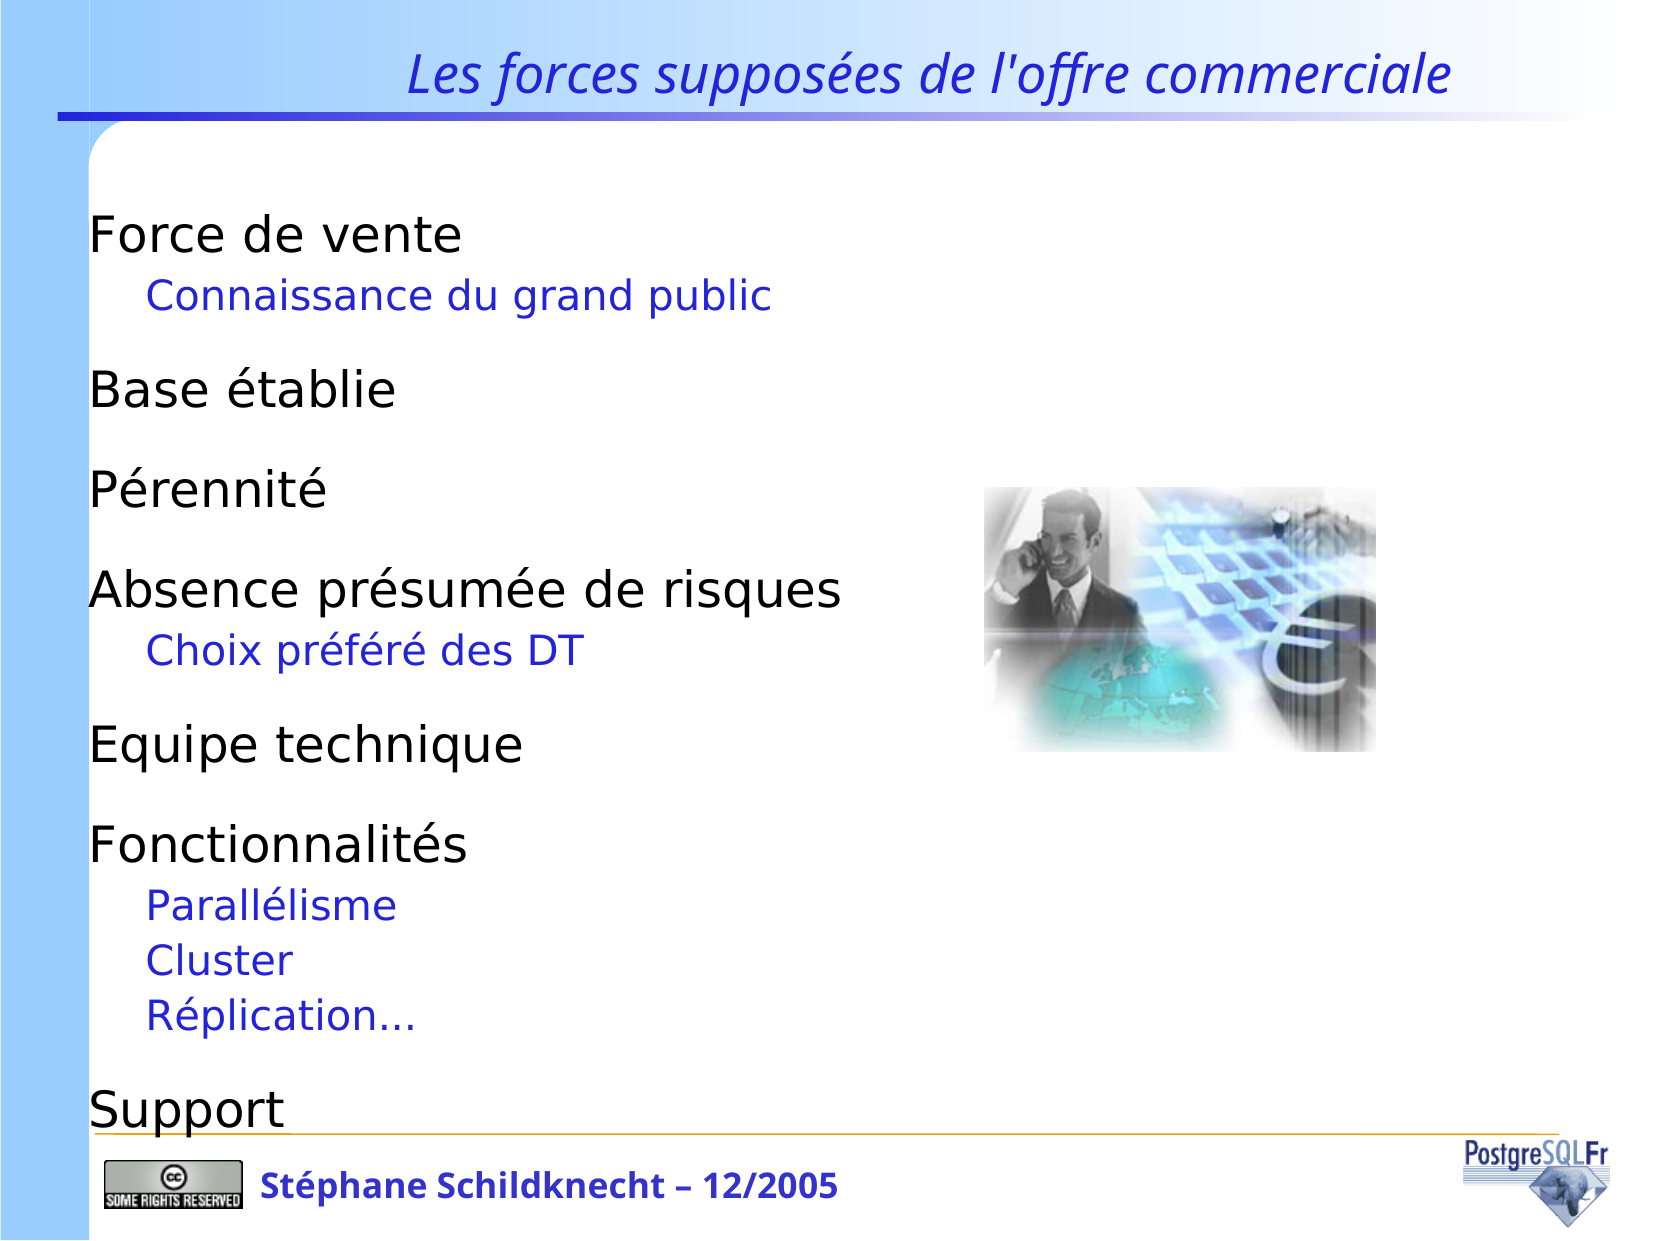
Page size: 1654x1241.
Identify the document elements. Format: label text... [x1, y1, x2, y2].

picture [104, 1160, 243, 1209]
picture [1462, 1139, 1610, 1228]
picture [984, 487, 1376, 752]
title Les forces supposées de l'offre commerciale [265, 0, 1595, 148]
list Force de vente Connaissance du grand public Base établie Pérennité Absence présumée de risques Choix préféré des DT Equipe technique Fonctionnalités Parallélisme Cluster Réplication... Support [88, 177, 1536, 1108]
